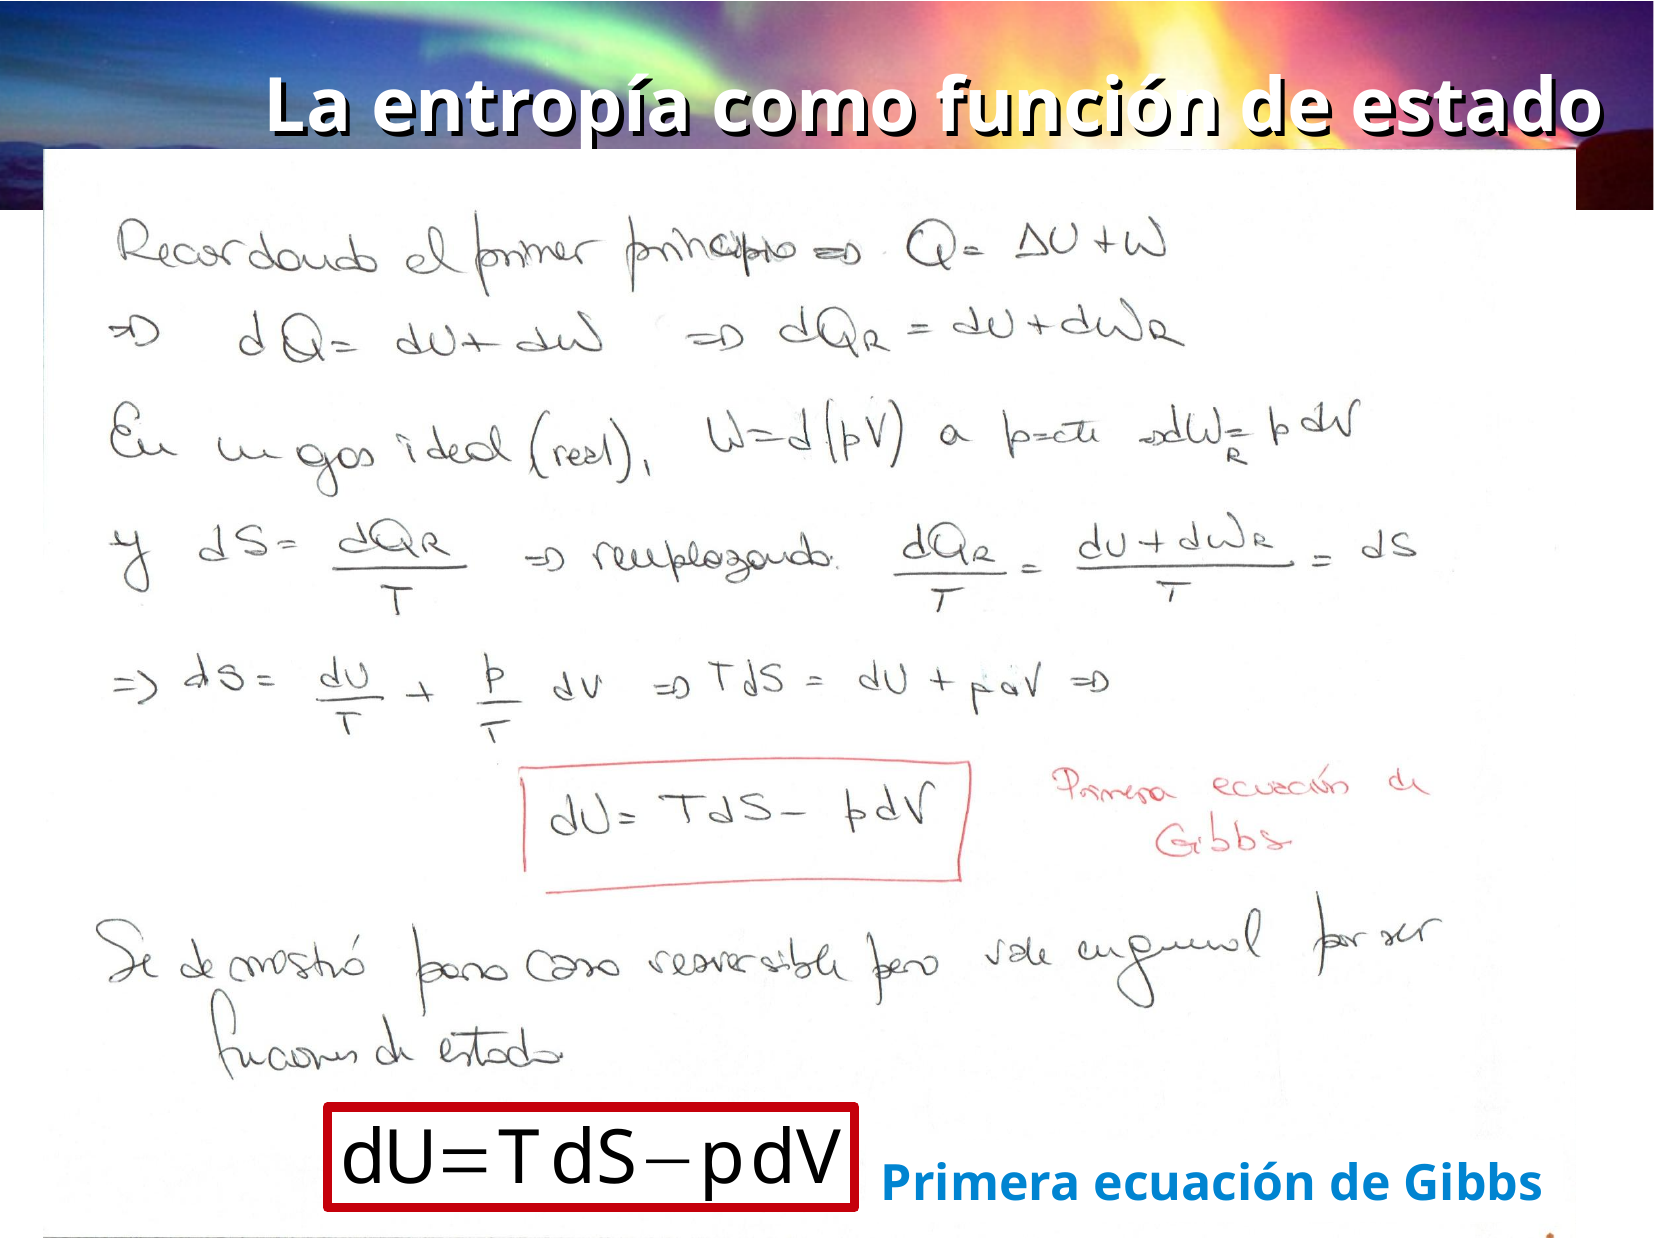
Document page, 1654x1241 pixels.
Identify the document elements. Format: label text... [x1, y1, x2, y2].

picture [0, 1, 1654, 1238]
chart [332, 1111, 850, 1203]
title La entropía como función de estado [45, 15, 1606, 191]
text_box Primera ecuación de Gibbs [865, 1139, 1564, 1215]
